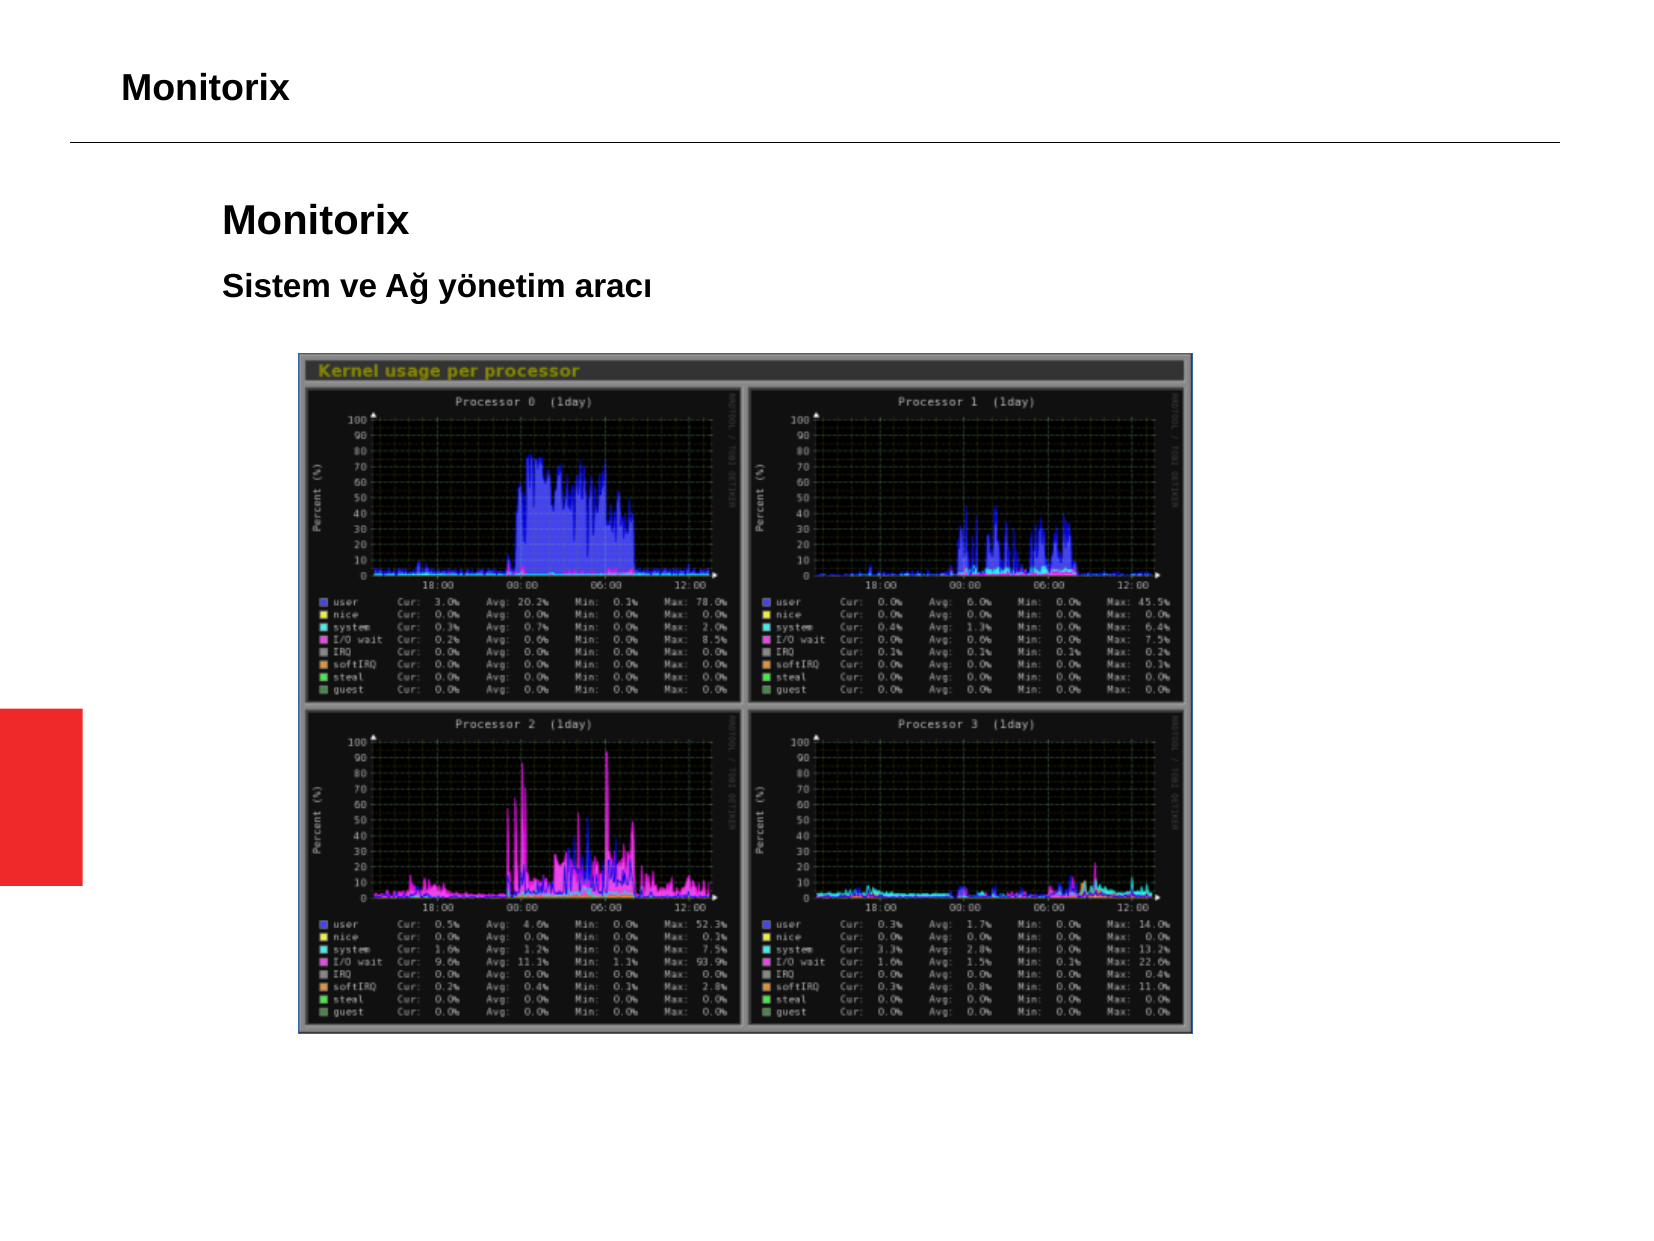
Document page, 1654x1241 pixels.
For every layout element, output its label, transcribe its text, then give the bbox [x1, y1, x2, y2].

text_box Monitorix [106, 59, 1536, 117]
text_box Monitorix Sistem ve Ağ yönetim aracı [207, 188, 839, 404]
picture [298, 353, 1193, 1034]
